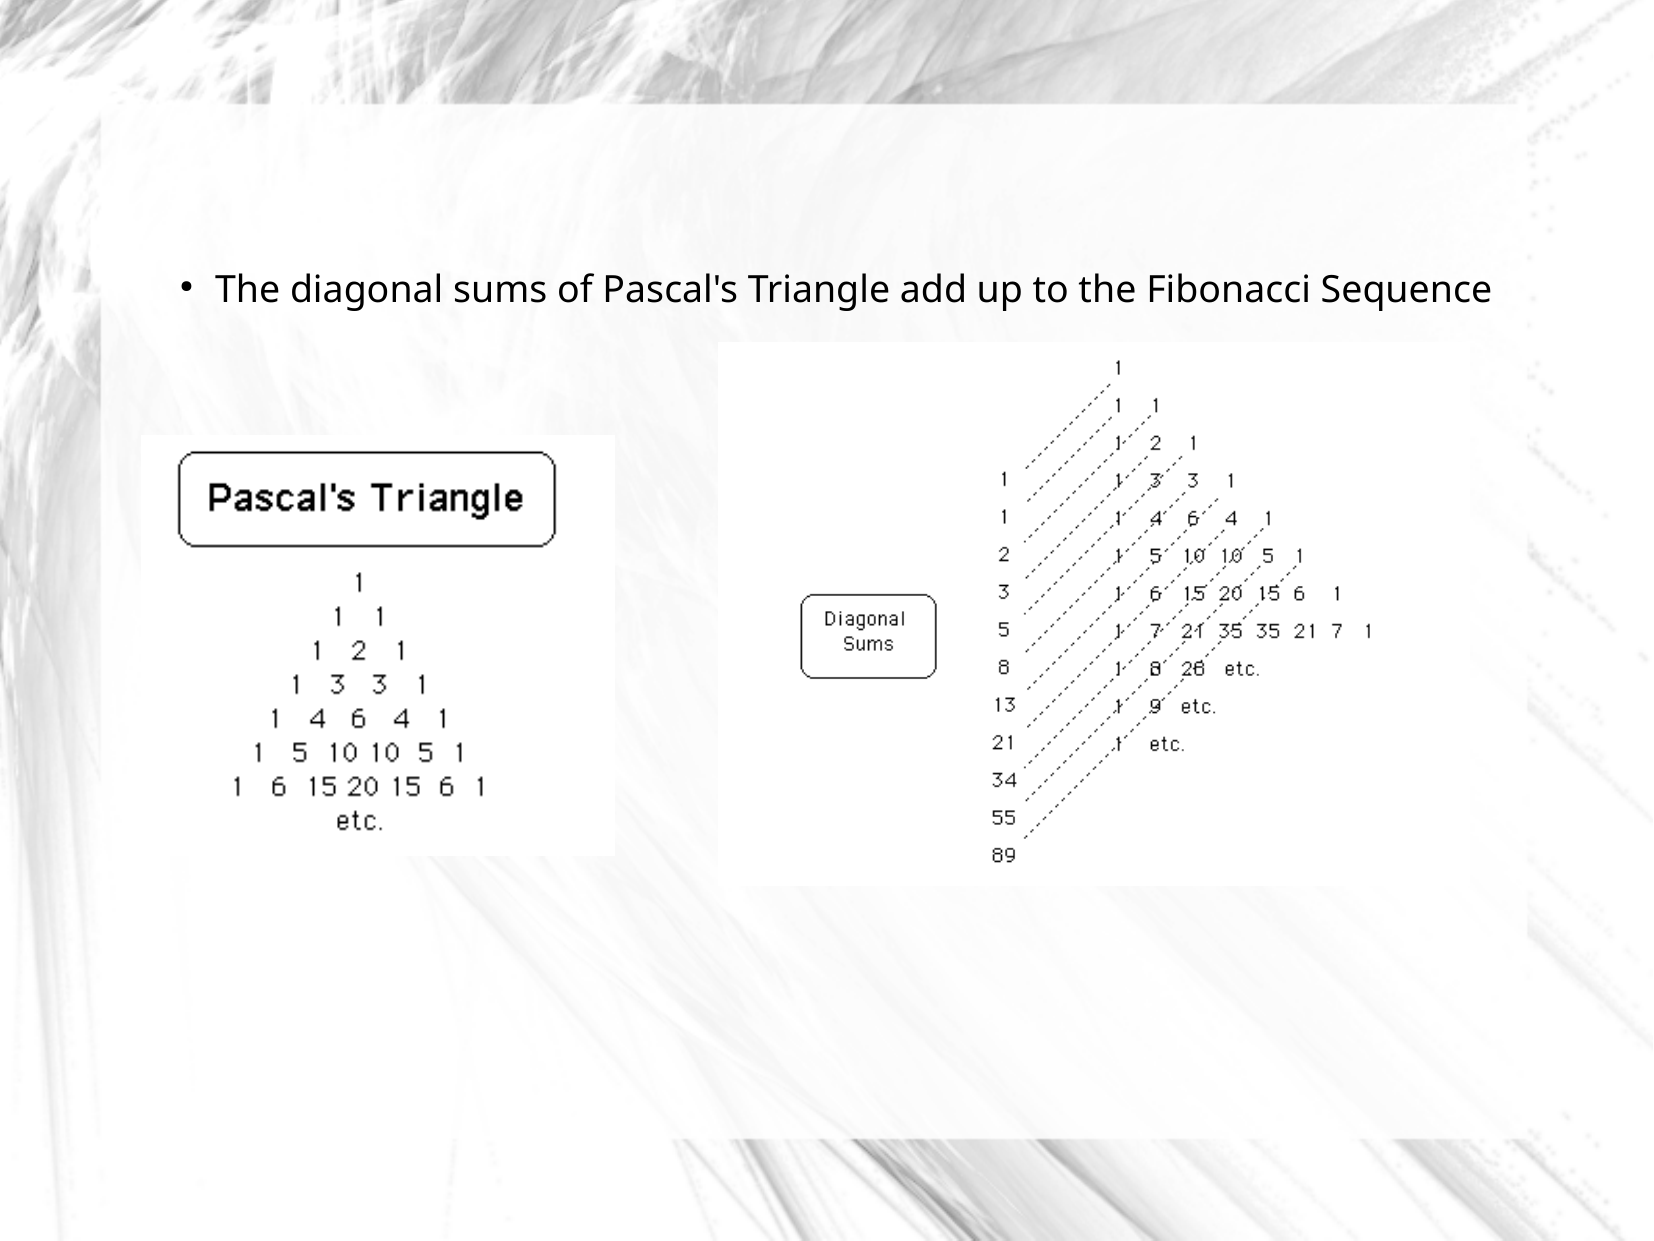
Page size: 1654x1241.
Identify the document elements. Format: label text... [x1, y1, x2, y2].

text_box The diagonal sums of Pascal's Triangle add up to the Fibonacci Sequence [164, 255, 1343, 321]
picture [0, 0, 1654, 1241]
